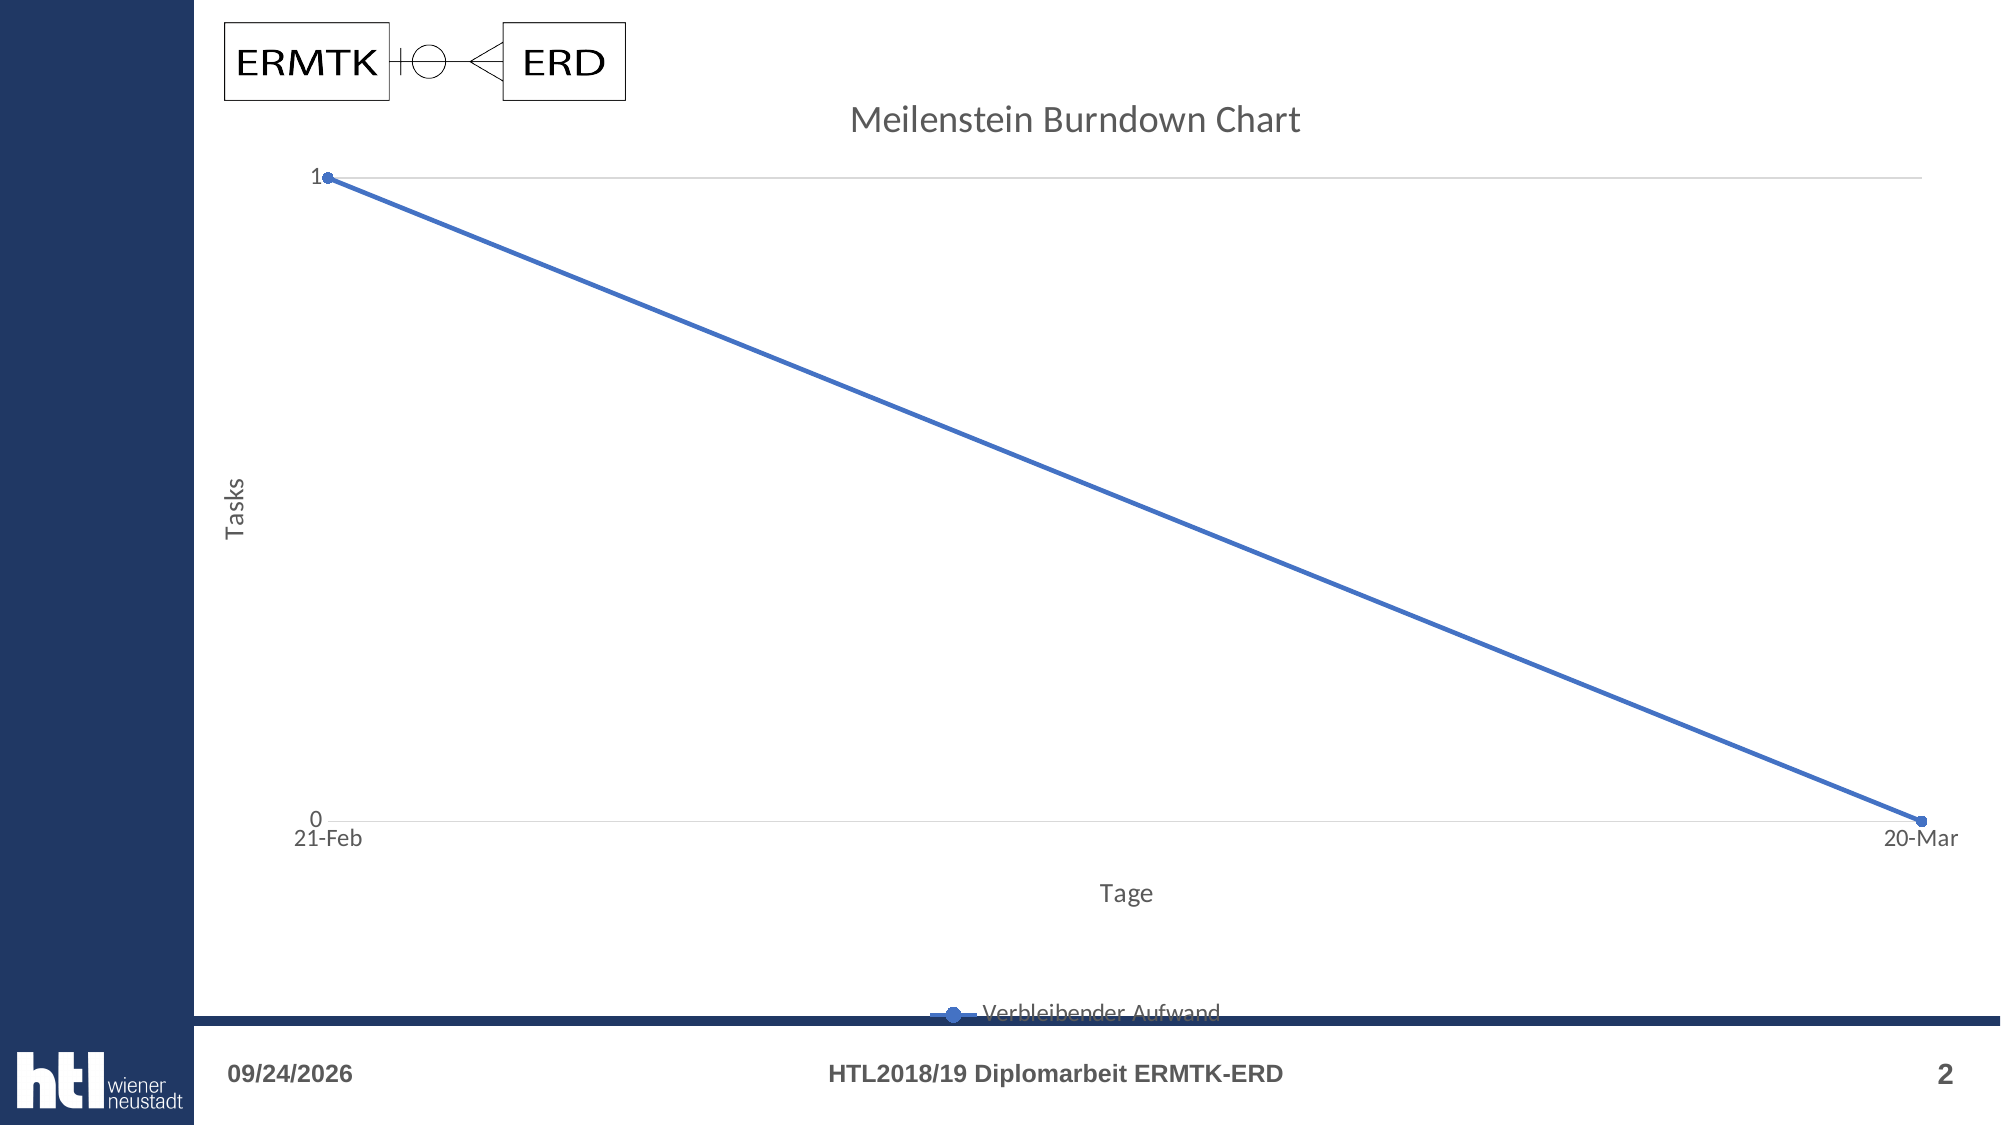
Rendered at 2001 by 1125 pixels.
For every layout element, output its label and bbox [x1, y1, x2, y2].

picture [17, 1052, 183, 1114]
chart [210, 63, 1960, 1034]
picture [224, 22, 626, 63]
